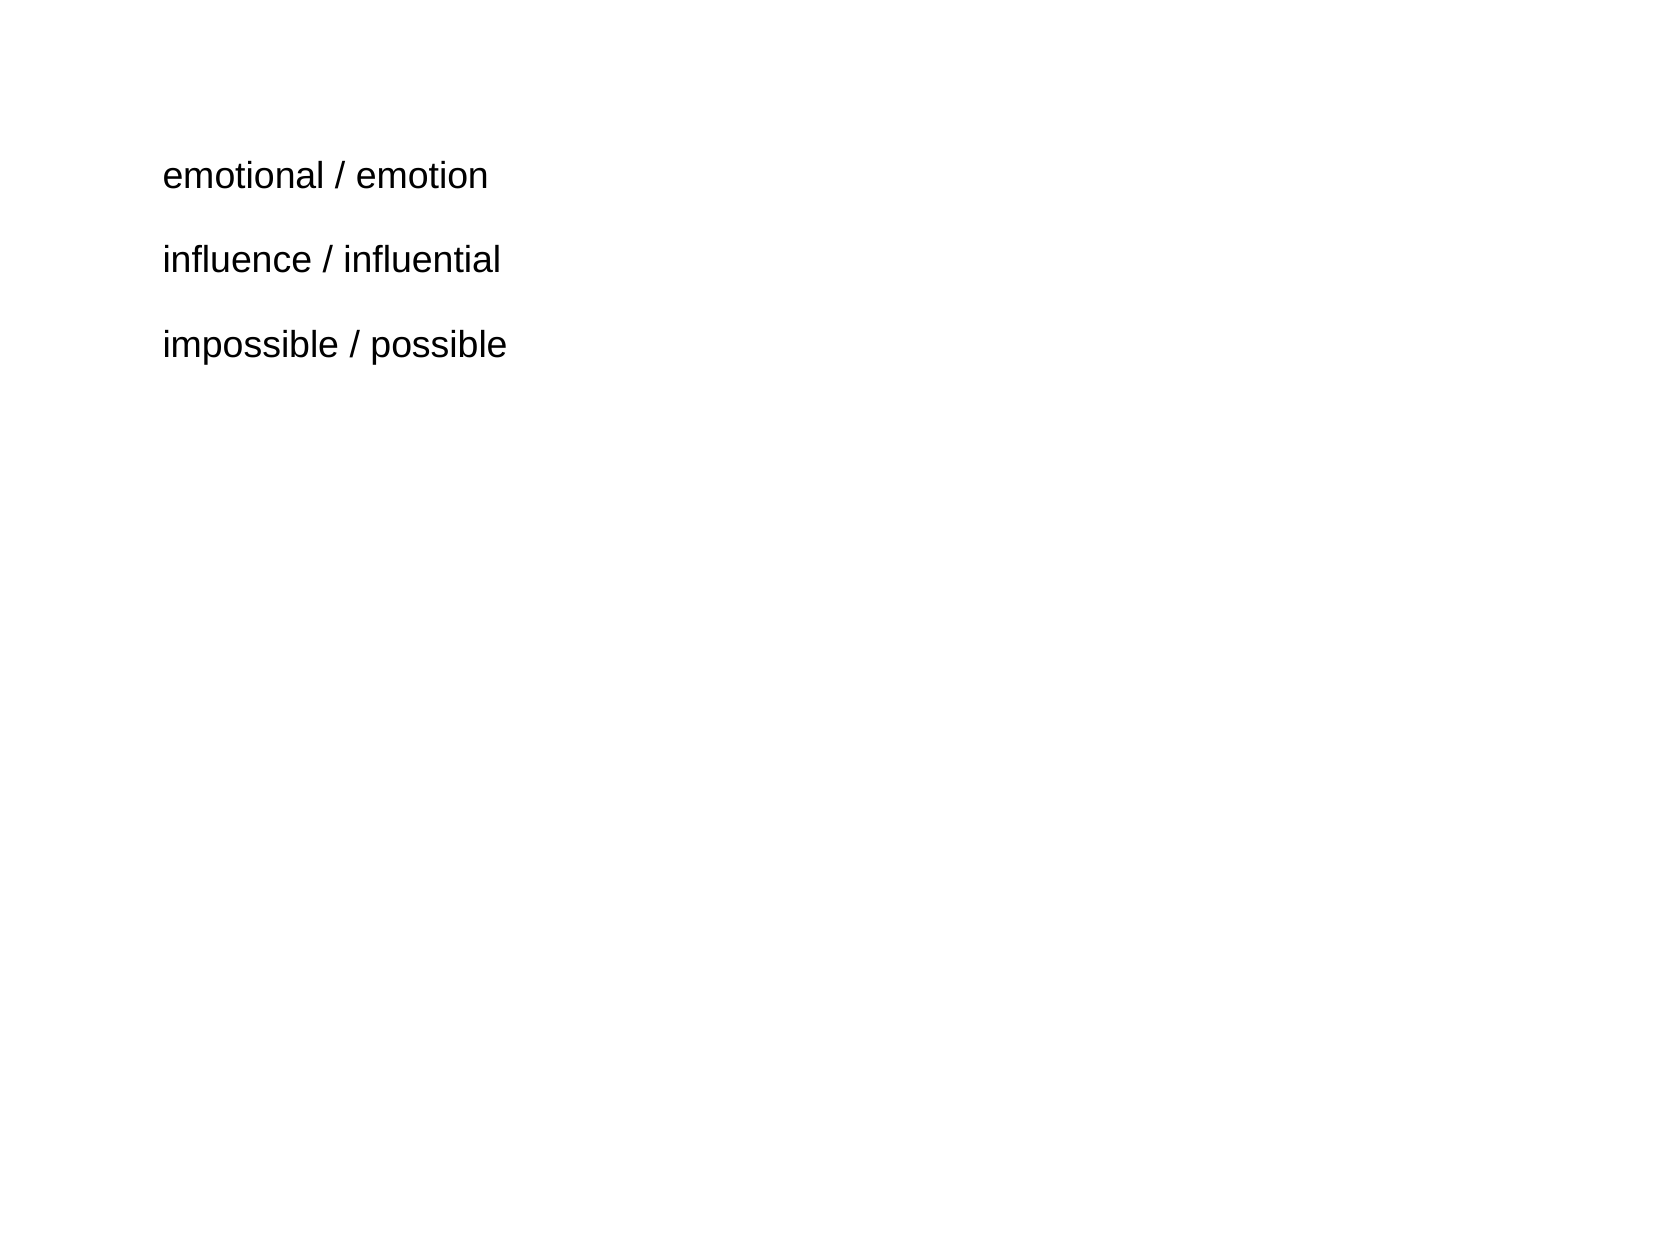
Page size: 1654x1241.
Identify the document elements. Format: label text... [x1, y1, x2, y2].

text_box emotional / emotion influence / influential impossible / possible [147, 147, 1506, 827]
